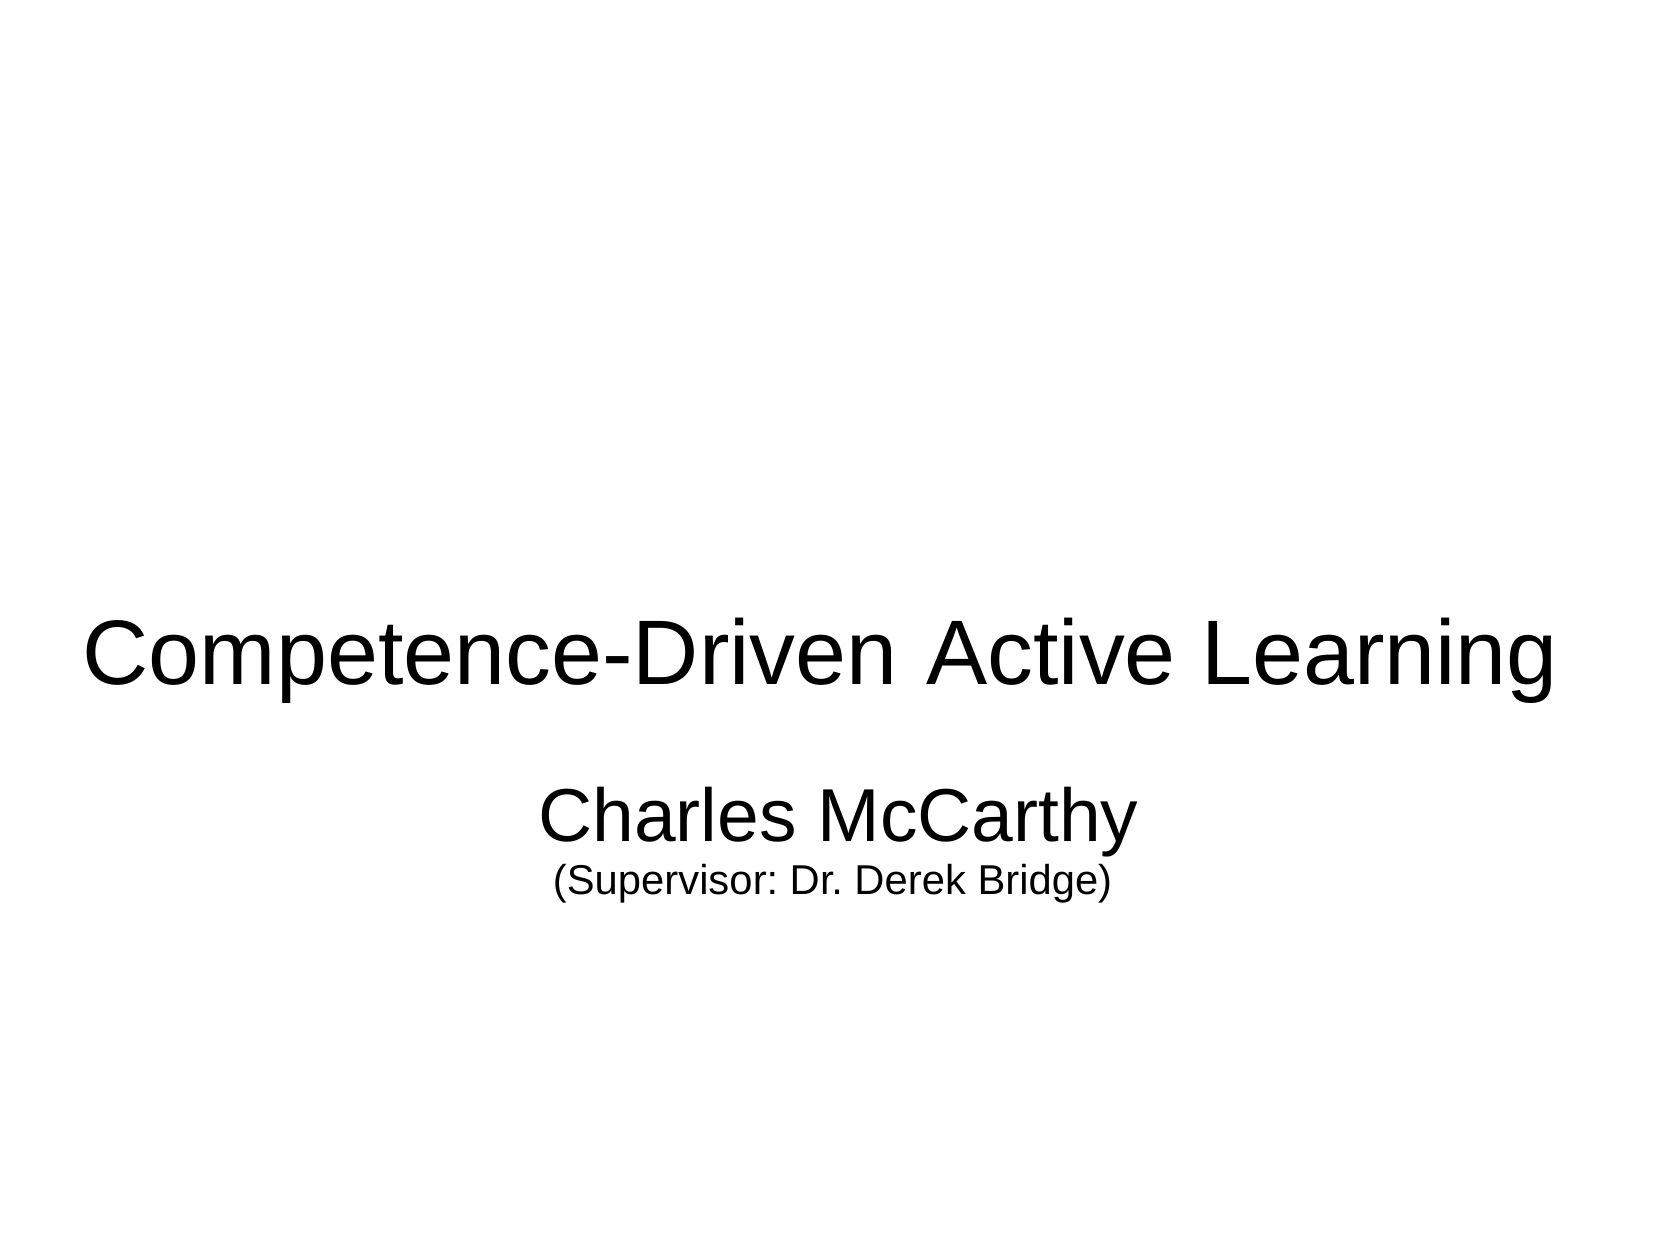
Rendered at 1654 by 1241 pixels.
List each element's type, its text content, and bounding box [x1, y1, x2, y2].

title Active Learning [910, 528, 1559, 777]
title Charles McCarthy (Supervisor: Dr. Derek Bridge) [425, 714, 1252, 963]
title Competence-Driven [82, 528, 910, 777]
